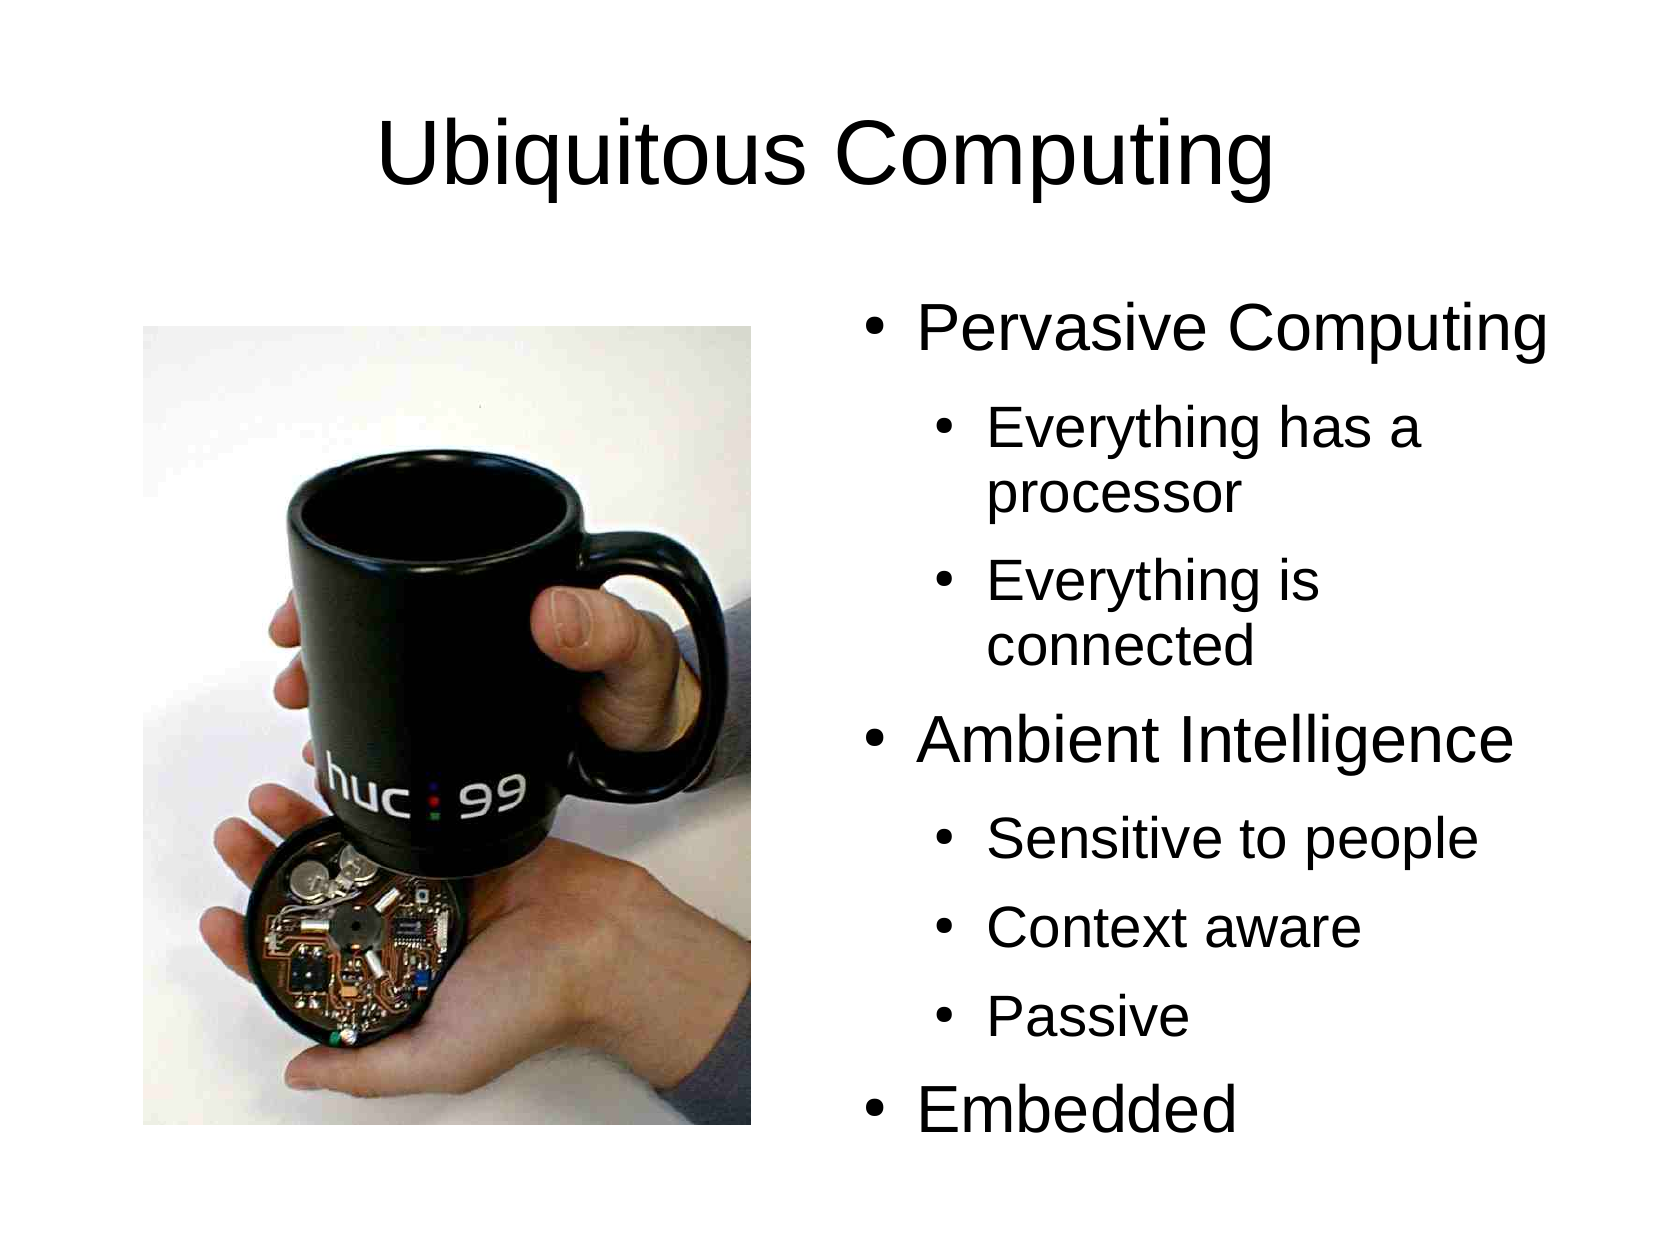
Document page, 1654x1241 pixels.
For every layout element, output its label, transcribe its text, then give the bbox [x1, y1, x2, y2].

list Pervasive Computing Everything has a processor Everything is connected Ambient Intelligence Sensitive to people Context aware Passive Embedded [845, 290, 1572, 1147]
title Ubiquitous Computing [82, 49, 1571, 257]
picture [143, 326, 751, 1126]
